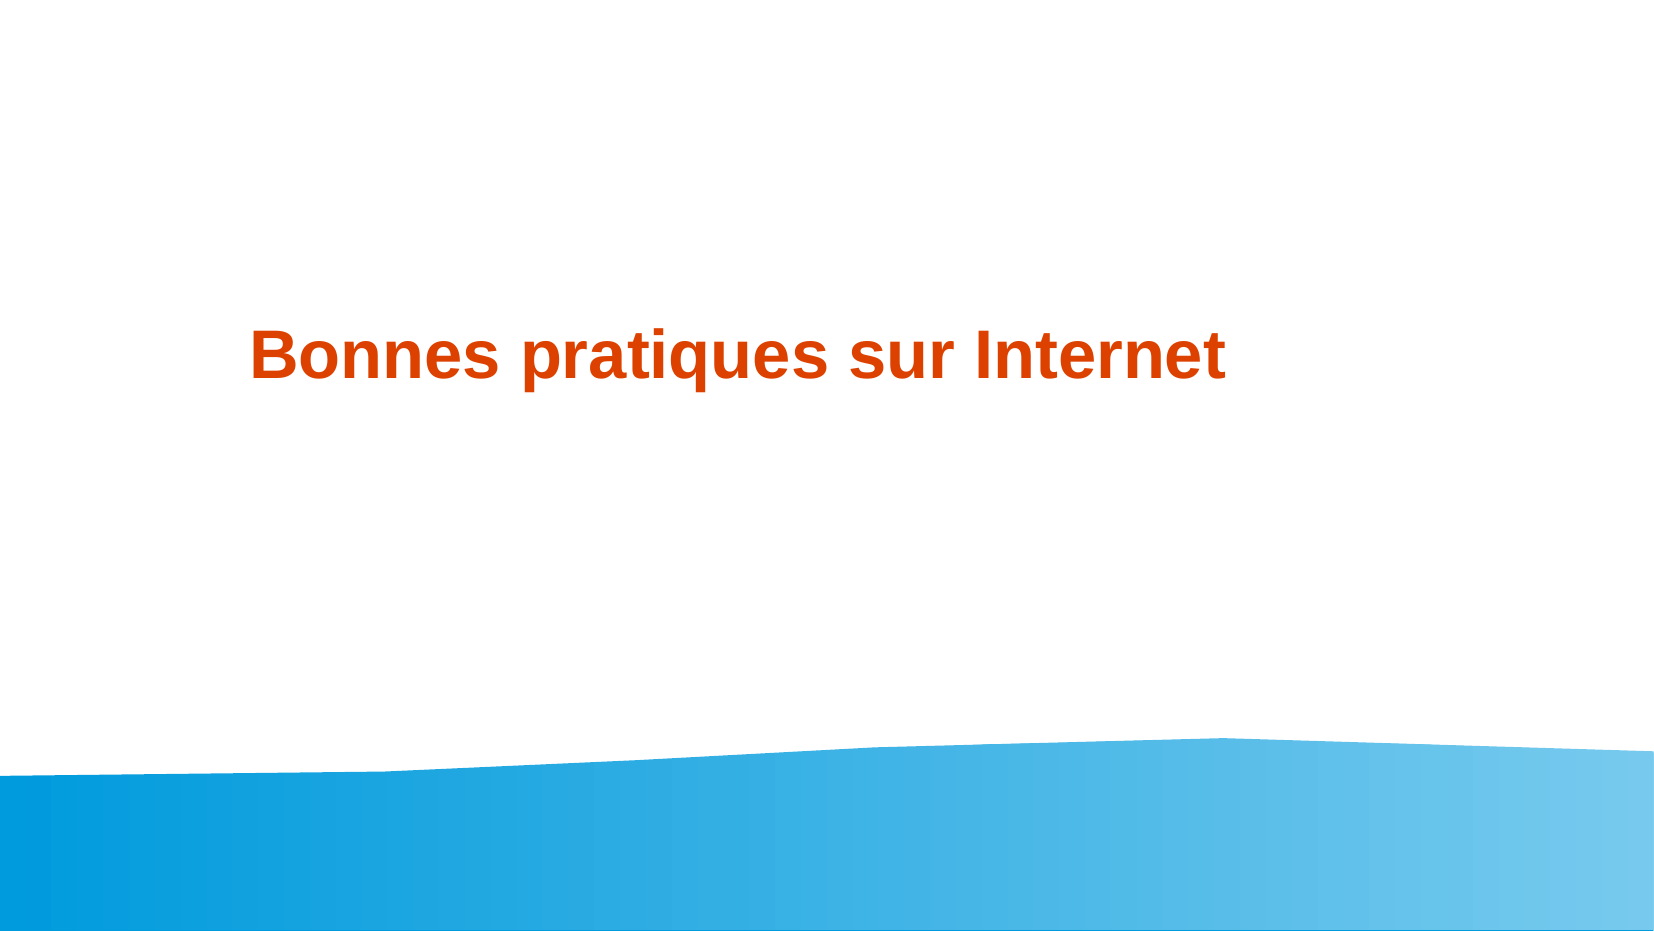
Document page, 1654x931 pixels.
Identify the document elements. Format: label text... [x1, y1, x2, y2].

title Bonnes pratiques sur Internet [0, 265, 1477, 443]
